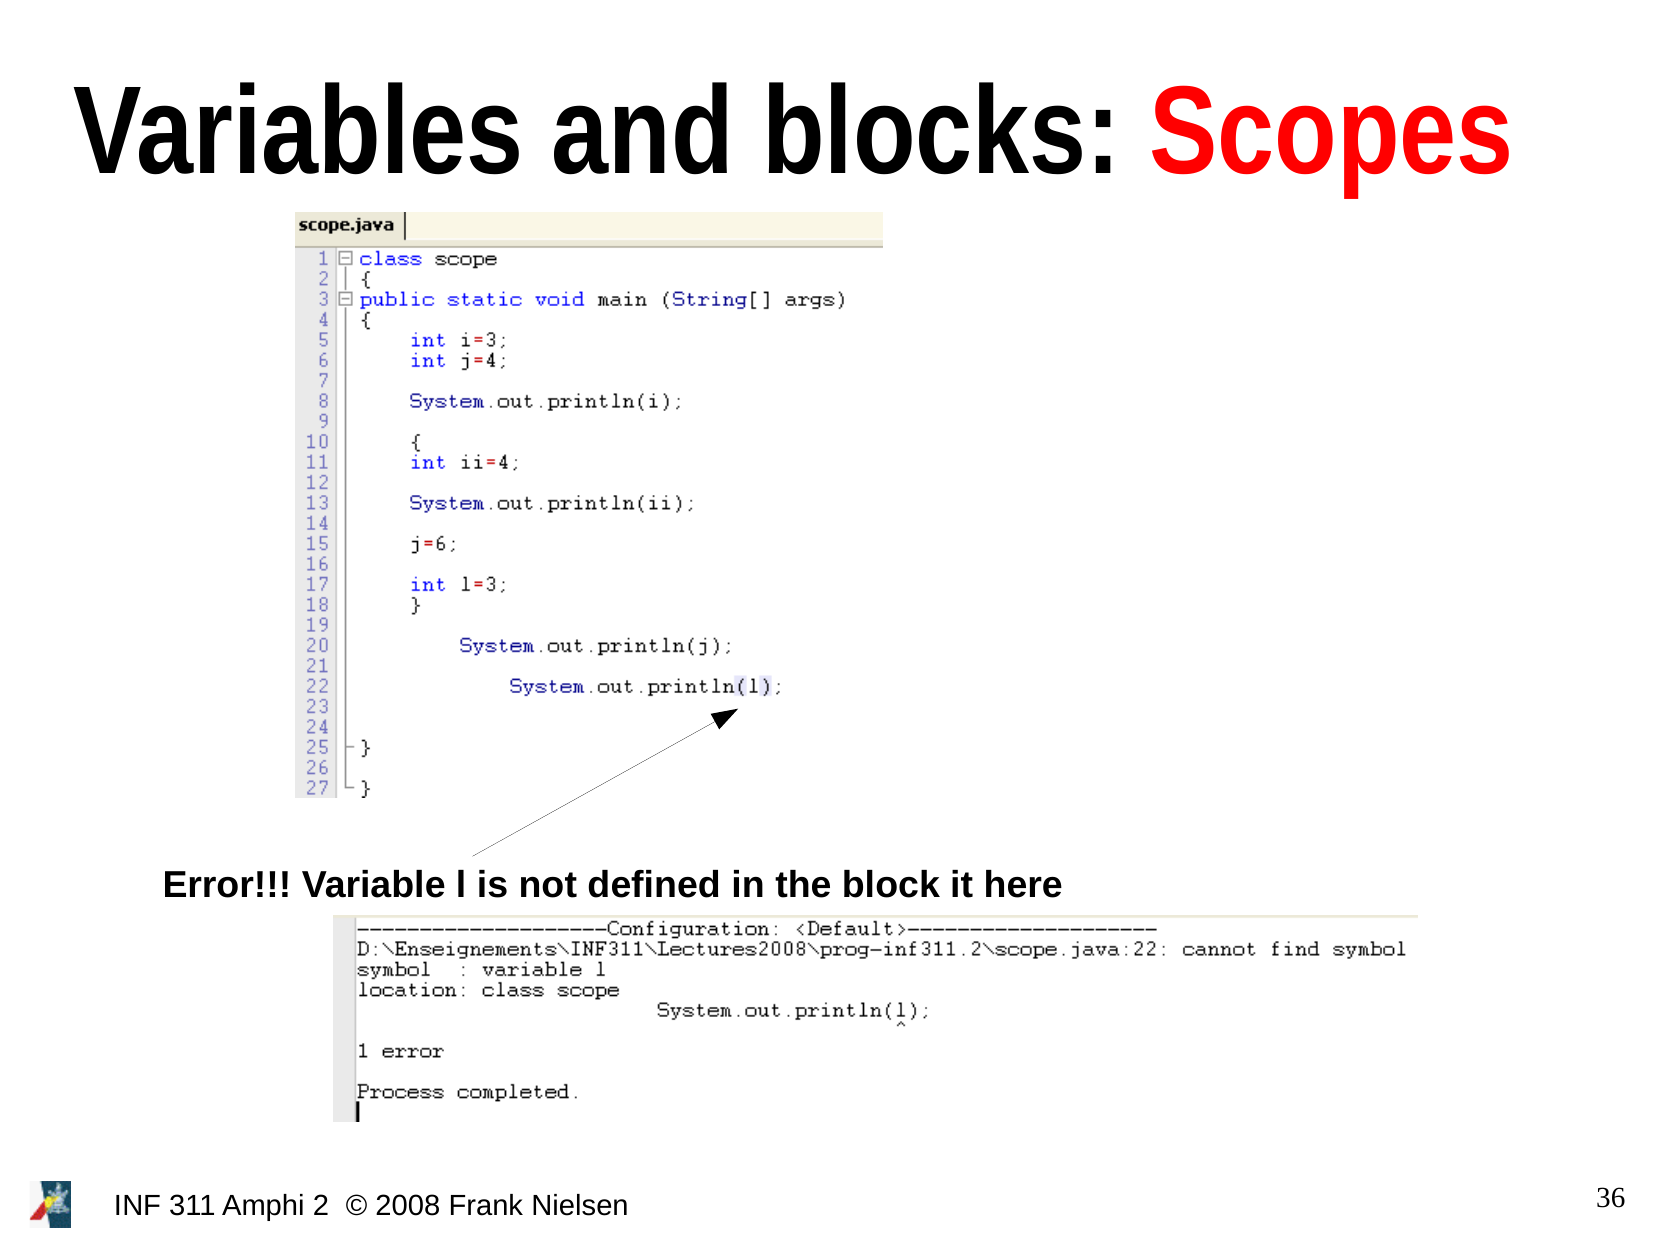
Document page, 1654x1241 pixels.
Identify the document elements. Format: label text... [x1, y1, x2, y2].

text_box Error!!! Variable l is not defined in the block it here [147, 856, 1078, 915]
text_box Variables and blocks: Scopes [59, 49, 1625, 207]
picture [333, 915, 1418, 1123]
picture [29, 1181, 71, 1228]
picture [295, 212, 883, 798]
